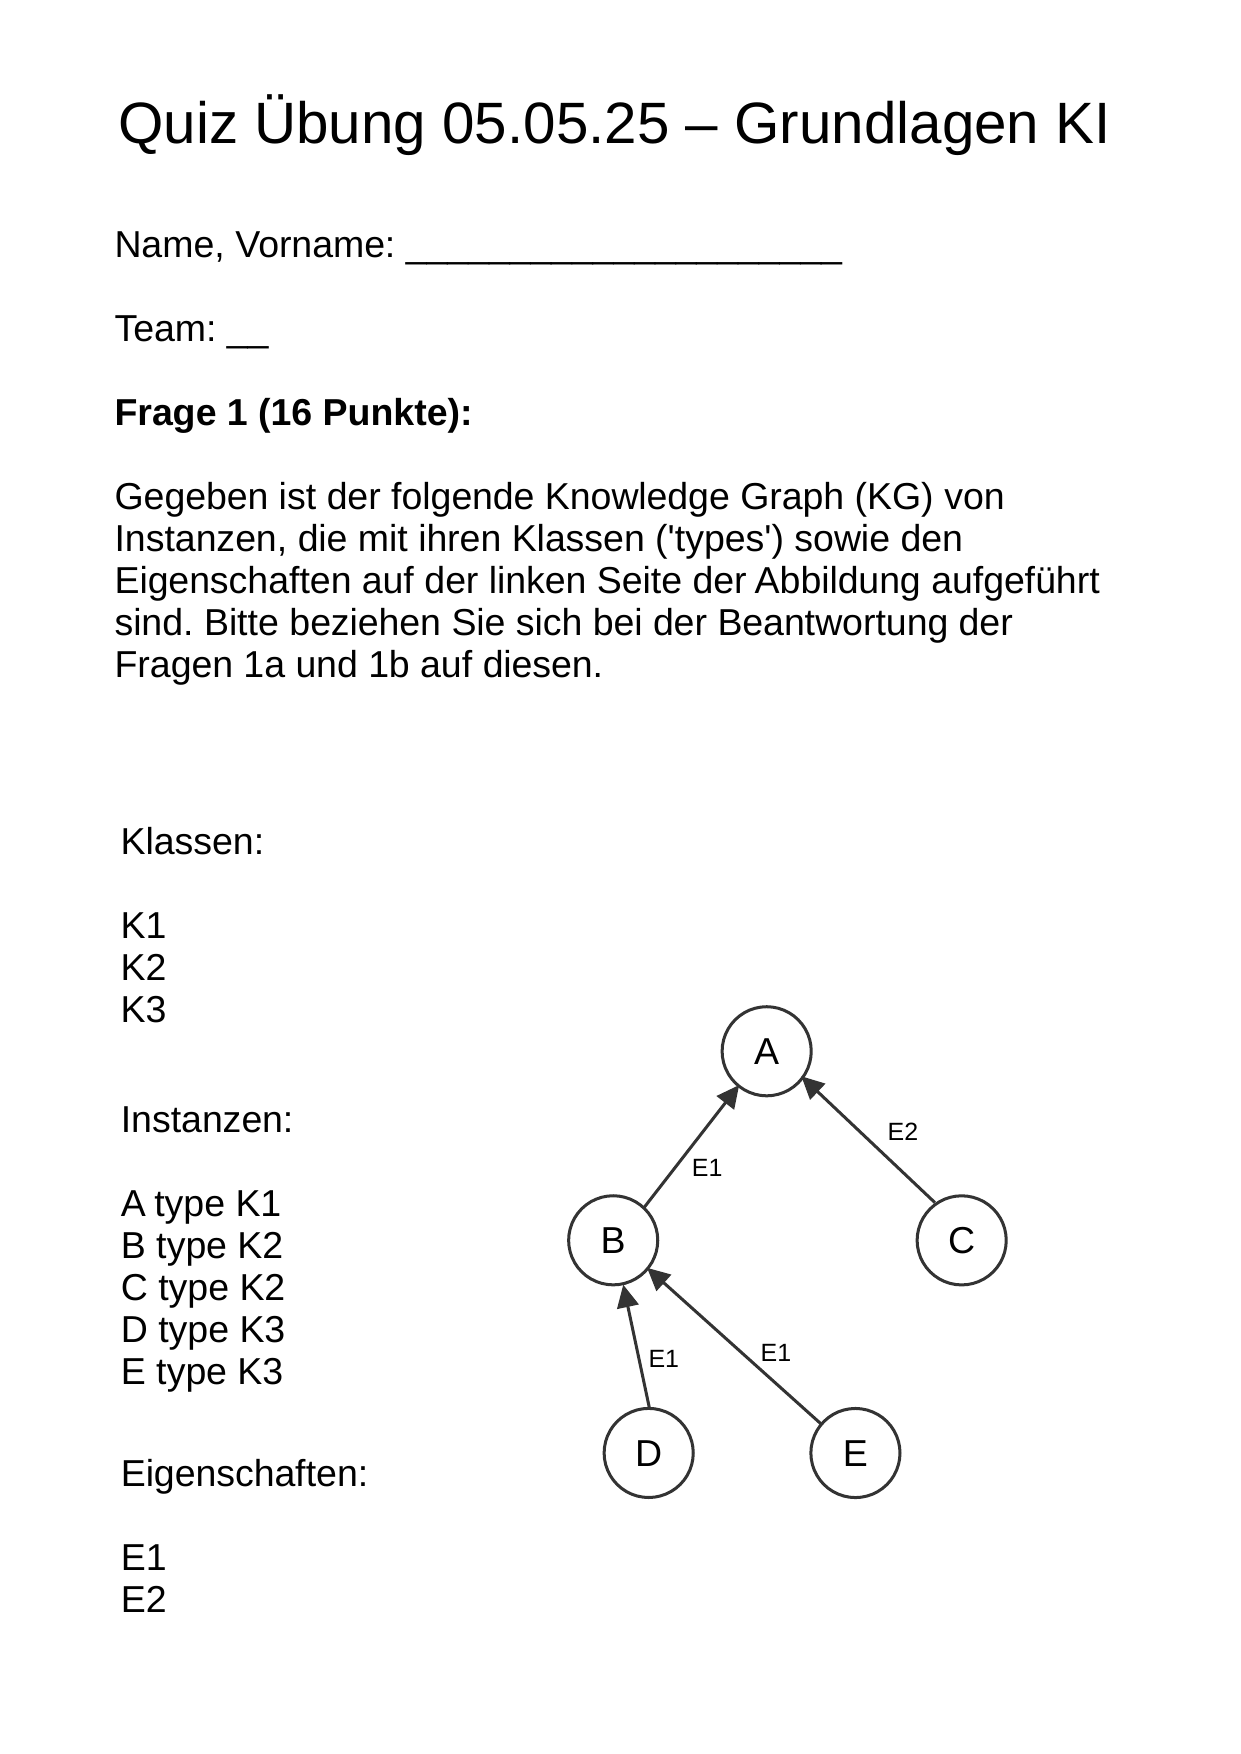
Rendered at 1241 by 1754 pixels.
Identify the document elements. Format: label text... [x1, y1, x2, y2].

text_box D [604, 1408, 694, 1498]
text_box E1 [677, 1146, 740, 1191]
text_box Eigenschaften: E1 E2 [106, 1445, 474, 1636]
subtitle Name, Vorname: _____________________ Team: __ Frage 1 (16 Punkte): Gegeben ist der folgende Knowledge Graph (KG) von Instanzen, die mit ihren Klassen ('types') sowie den Eigenschaften auf der linken Seite der Abbildung aufgeführt sind. Bitte beziehen Sie sich bei der Beantwortung der Fragen 1a und 1b auf diesen. [114, 223, 1126, 686]
text_box A [722, 1006, 812, 1096]
text_box E [810, 1408, 901, 1498]
text_box E1 [633, 1337, 696, 1381]
text_box C [917, 1195, 1007, 1285]
text_box Instanzen: A type K1 B type K2 C type K2 D type K3 E type K3 [106, 1090, 474, 1400]
text_box Klassen: K1 K2 K3 [105, 813, 474, 1058]
text_box E1 [745, 1331, 808, 1375]
text_box B [568, 1195, 658, 1285]
text_box E2 [872, 1110, 935, 1155]
title Quiz Übung 05.05.25 – Grundlagen KI [114, 29, 1117, 217]
